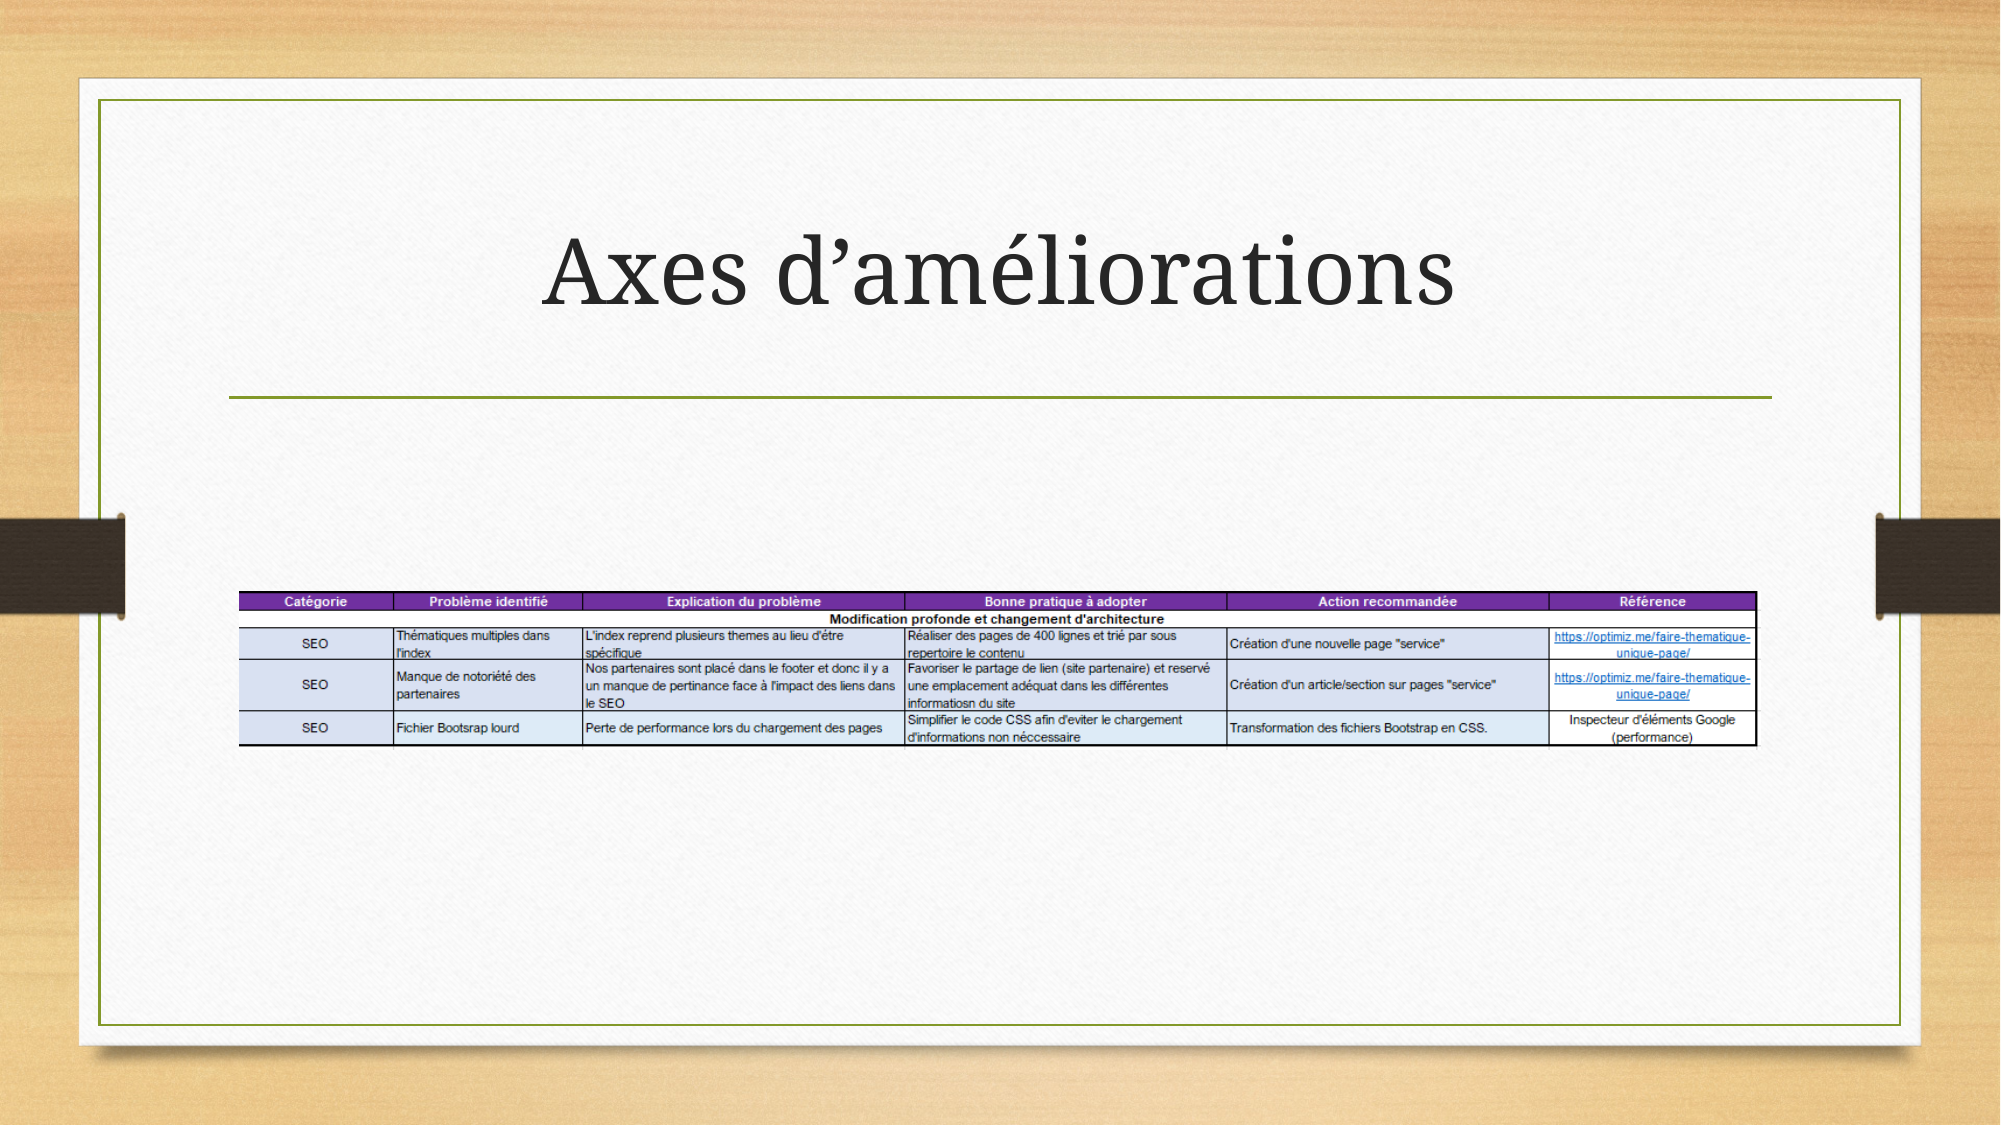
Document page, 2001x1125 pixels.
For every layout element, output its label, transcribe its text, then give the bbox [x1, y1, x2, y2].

title Axes d’améliorations [212, 161, 1788, 376]
picture [239, 591, 1761, 751]
